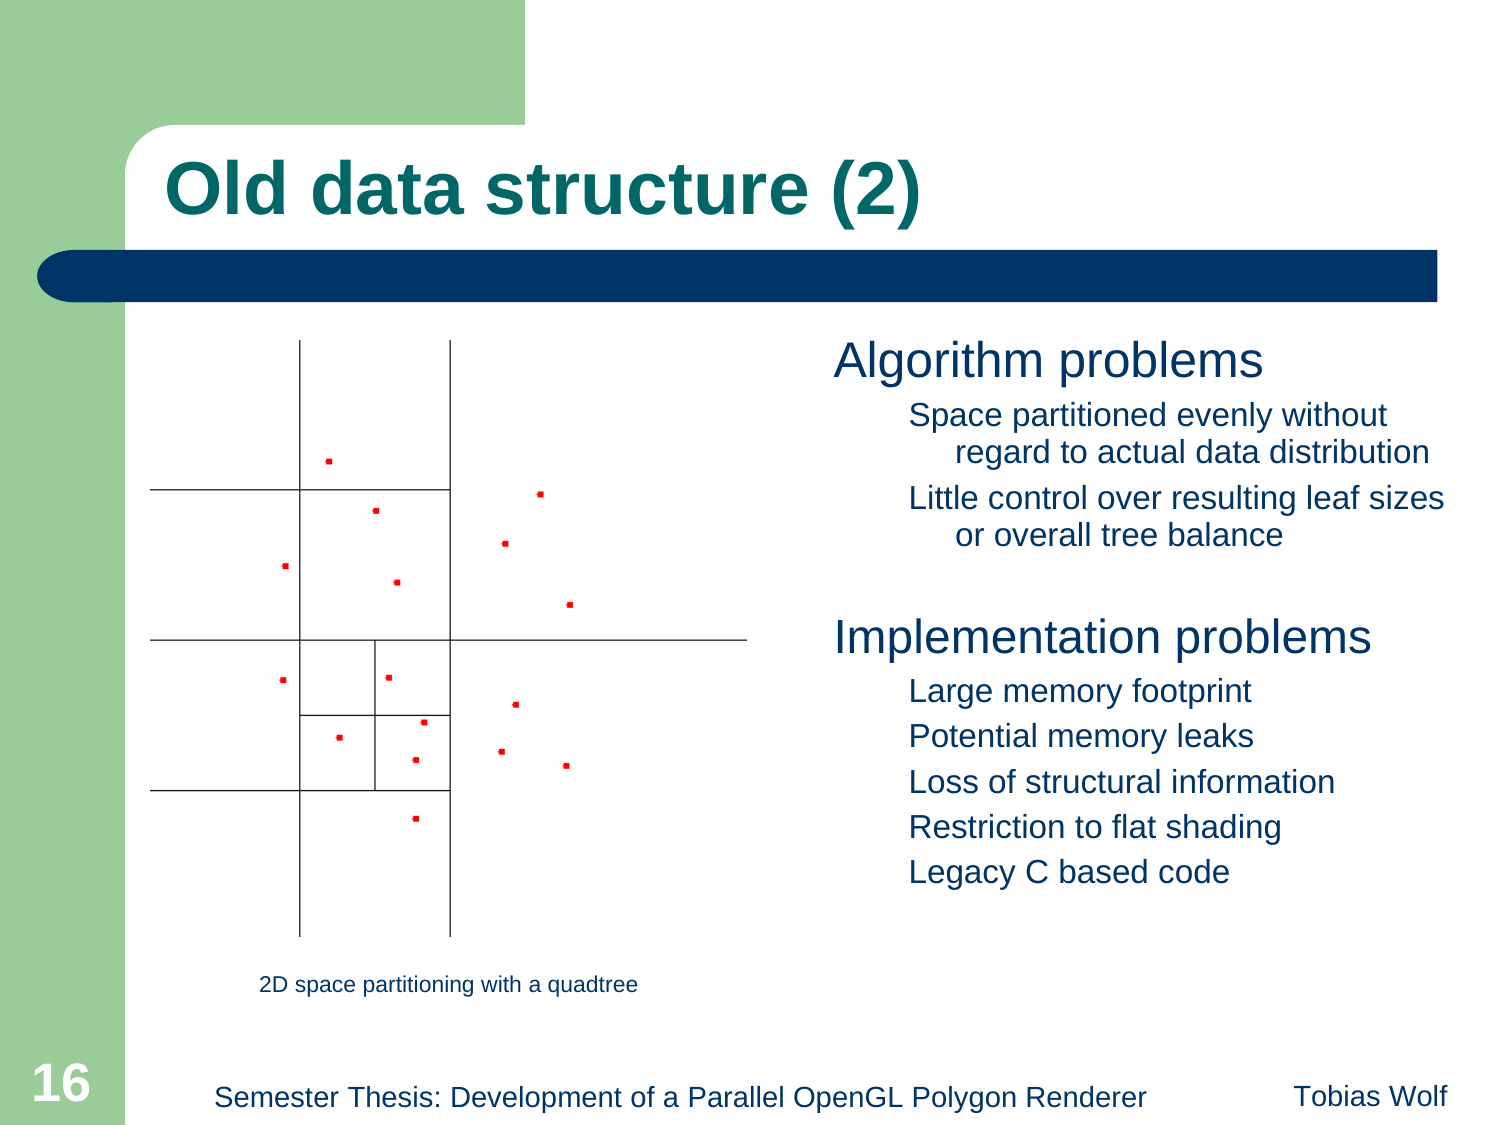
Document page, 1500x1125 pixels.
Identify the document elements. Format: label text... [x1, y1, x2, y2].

list Algorithm problems Space partitioned evenly without regard to actual data distribution Little control over resulting leaf sizes or overall tree balance Implementation problems Large memory footprint Potential memory leaks Loss of structural information Restriction to flat shading Legacy C based code [818, 324, 1463, 1001]
picture [150, 340, 747, 937]
text_box 2D space partitioning with a quadtree [159, 964, 739, 1024]
title Old data structure (2) [149, 124, 1463, 238]
